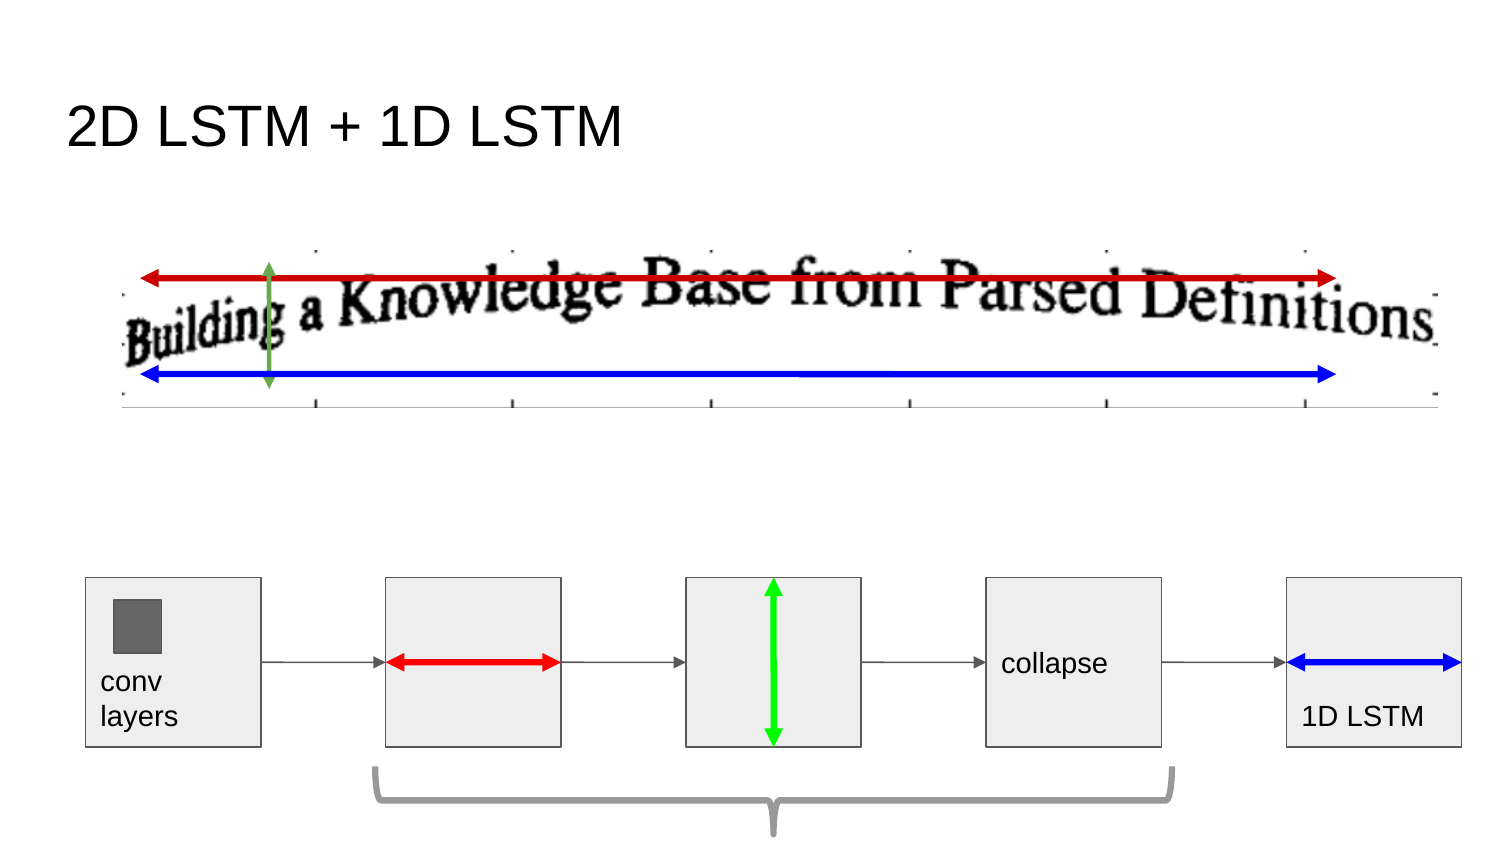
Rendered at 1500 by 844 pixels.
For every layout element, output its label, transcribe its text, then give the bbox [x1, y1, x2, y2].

text_box collapse [986, 577, 1162, 748]
text_box [385, 663, 562, 748]
picture [121, 250, 1439, 408]
title 2D LSTM + 1D LSTM [51, 72, 1449, 167]
text_box 1D LSTM [1286, 663, 1462, 748]
text_box 1D LSTM [1286, 577, 1462, 661]
text_box [774, 577, 862, 748]
text_box [385, 577, 562, 662]
text_box [685, 577, 773, 748]
text_box conv layers [85, 577, 261, 748]
text_box [114, 600, 162, 653]
